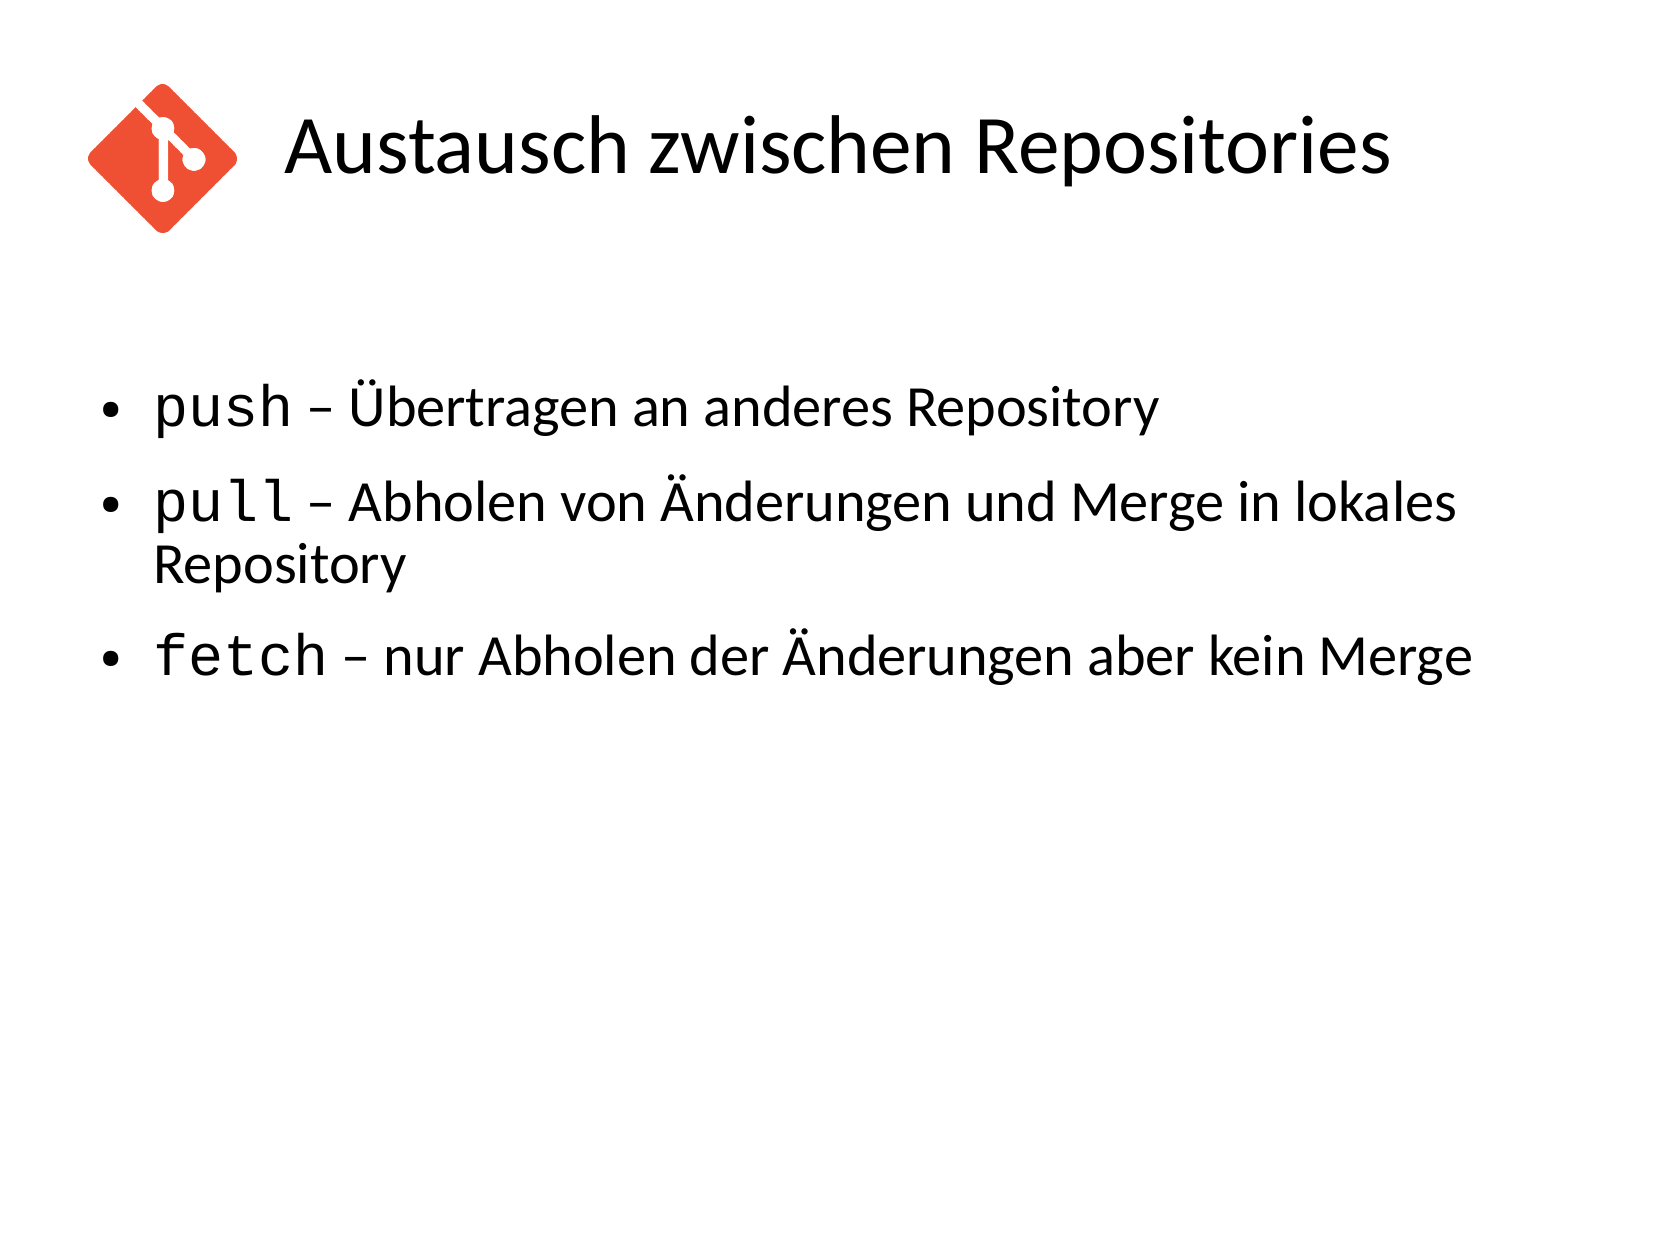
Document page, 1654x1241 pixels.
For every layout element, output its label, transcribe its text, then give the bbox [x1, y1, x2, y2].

title Austausch zwischen Repositories [265, 49, 1571, 257]
list push – Übertragen an anderes Repository pull – Abholen von Änderungen und Merge in lokales Repository fetch – nur Abholen der Änderungen aber kein Merge [82, 290, 1571, 1152]
picture [88, 84, 237, 233]
